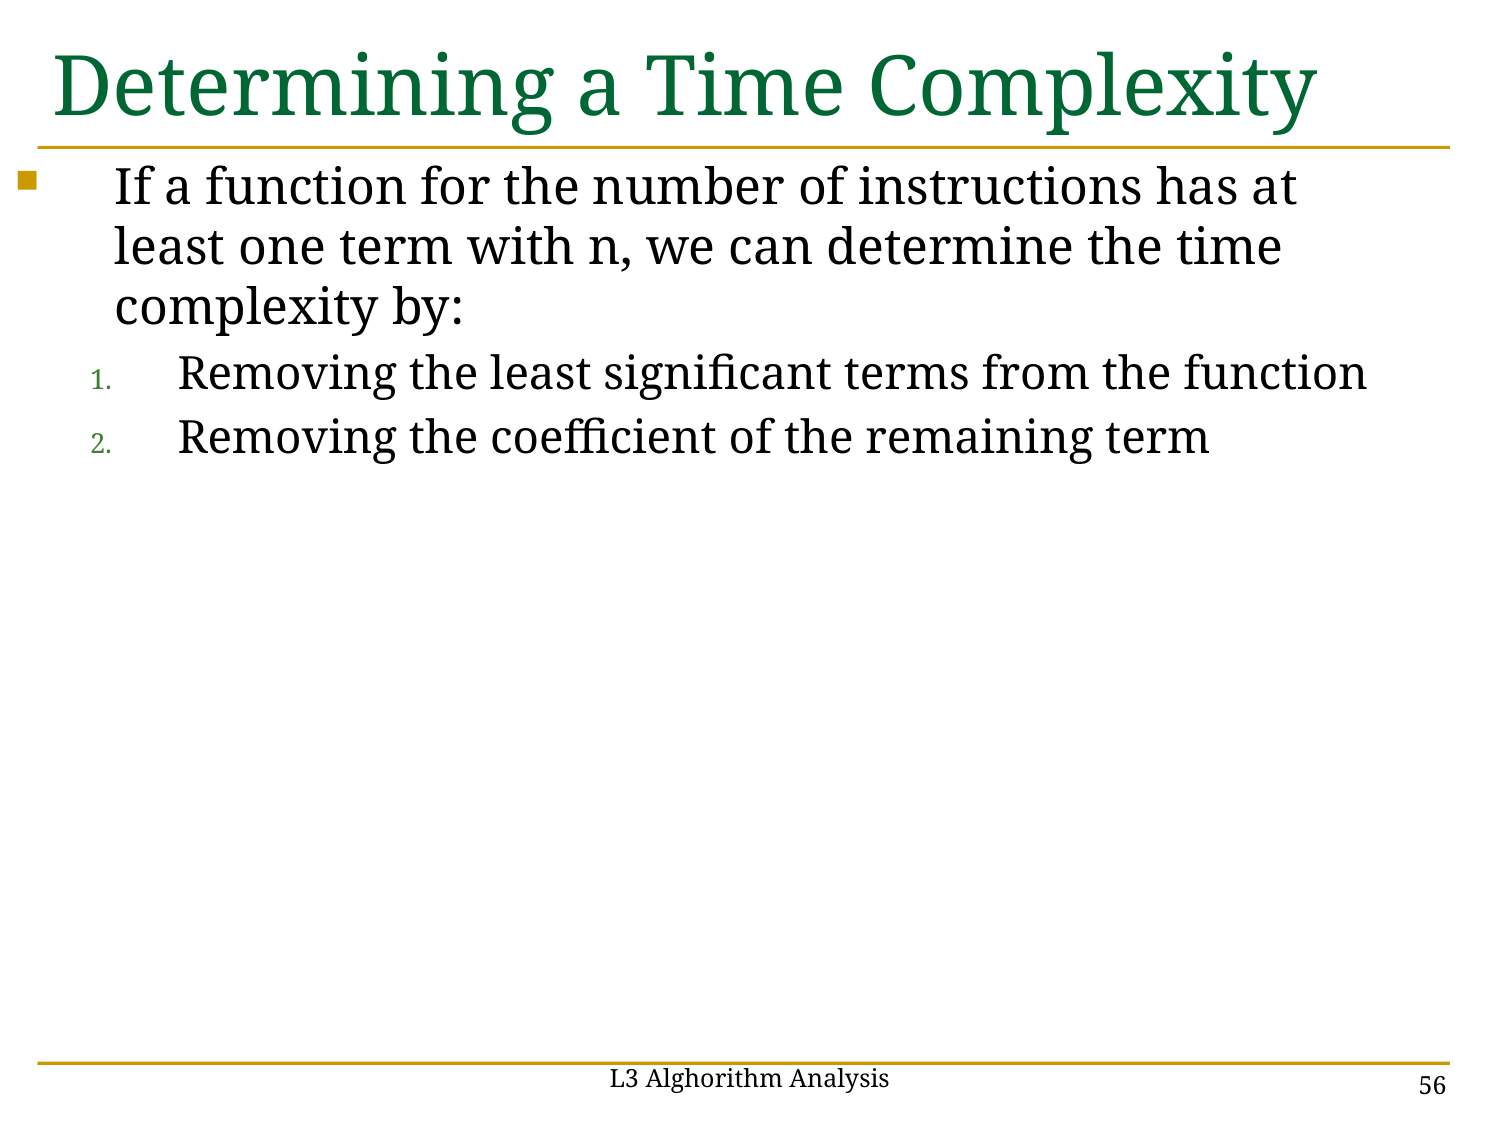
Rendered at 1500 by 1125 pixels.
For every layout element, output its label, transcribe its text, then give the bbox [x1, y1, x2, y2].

title Determining a Time Complexity [37, 24, 1450, 200]
list If a function for the number of instructions has at least one term with n, we can determine the time complexity by: Removing the least significant terms from the function Removing the coefficient of the remaining term [0, 147, 1413, 1006]
slide_number <number> [1111, 1036, 1462, 1112]
footer L3 Alghorithm Analysis [512, 1025, 988, 1100]
